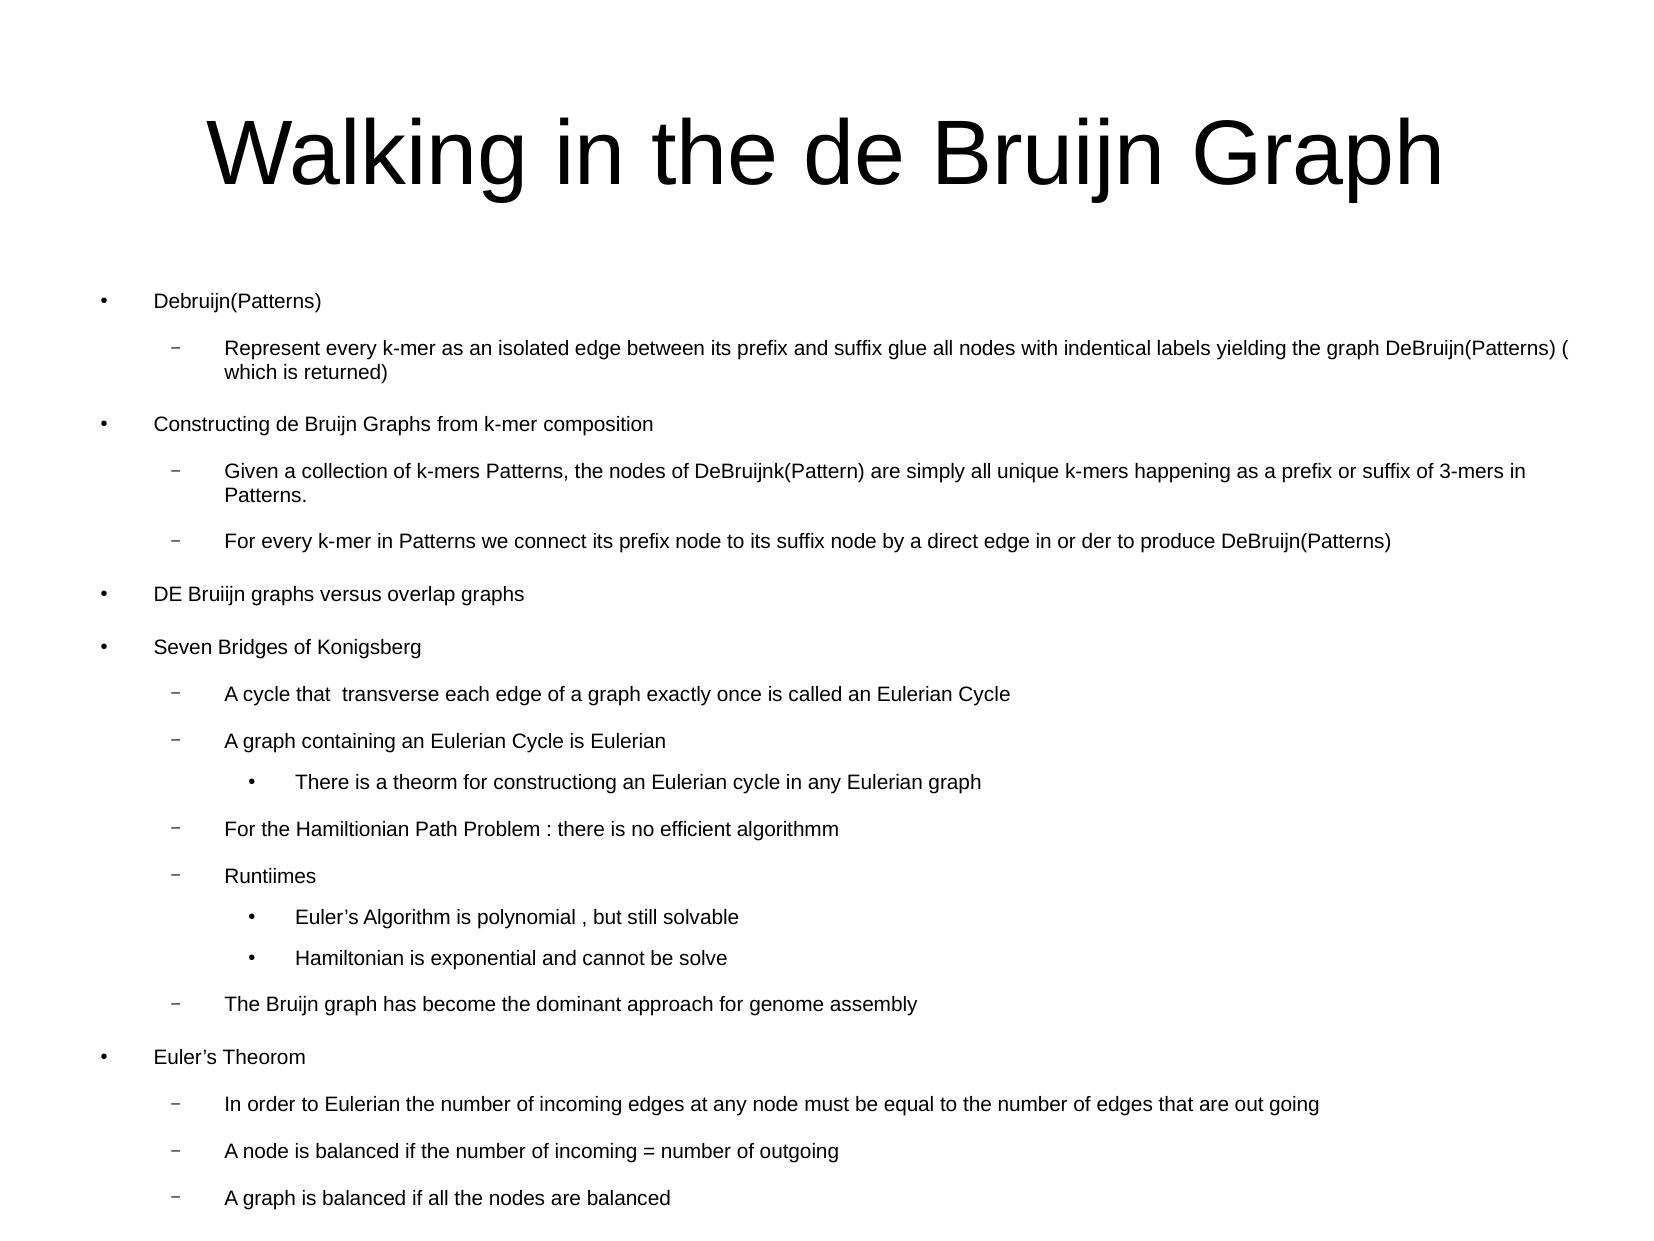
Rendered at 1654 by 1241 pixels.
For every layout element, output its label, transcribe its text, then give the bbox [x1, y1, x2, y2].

list Debruijn(Patterns) Represent every k-mer as an isolated edge between its prefix and suffix glue all nodes with indentical labels yielding the graph DeBruijn(Patterns) ( which is returned) Constructing de Bruijn Graphs from k-mer composition Given a collection of k-mers Patterns, the nodes of DeBruijnk(Pattern) are simply all unique k-mers happening as a prefix or suffix of 3-mers in Patterns. For every k-mer in Patterns we connect its prefix node to its suffix node by a direct edge in or der to produce DeBruijn(Patterns) DE Bruiijn graphs versus overlap graphs Seven Bridges of Konigsberg A cycle that transverse each edge of a graph exactly once is called an Eulerian Cycle A graph containing an Eulerian Cycle is Eulerian There is a theorm for constructiong an Eulerian cycle in any Eulerian graph For the Hamiltionian Path Problem : there is no efficient algorithmm Runtiimes Euler’s Algorithm is polynomial , but still solvable Hamiltonian is exponential and cannot be solve The Bruijn graph has become the dominant approach for genome assembly Euler’s Theorom In order to Eulerian the number of incoming edges at any node must be equal to the number of edges that are out going A node is balanced if the number of incoming = number of outgoing A graph is balanced if all the nodes are balanced [82, 290, 1571, 1229]
title Walking in the de Bruijn Graph [82, 49, 1571, 257]
